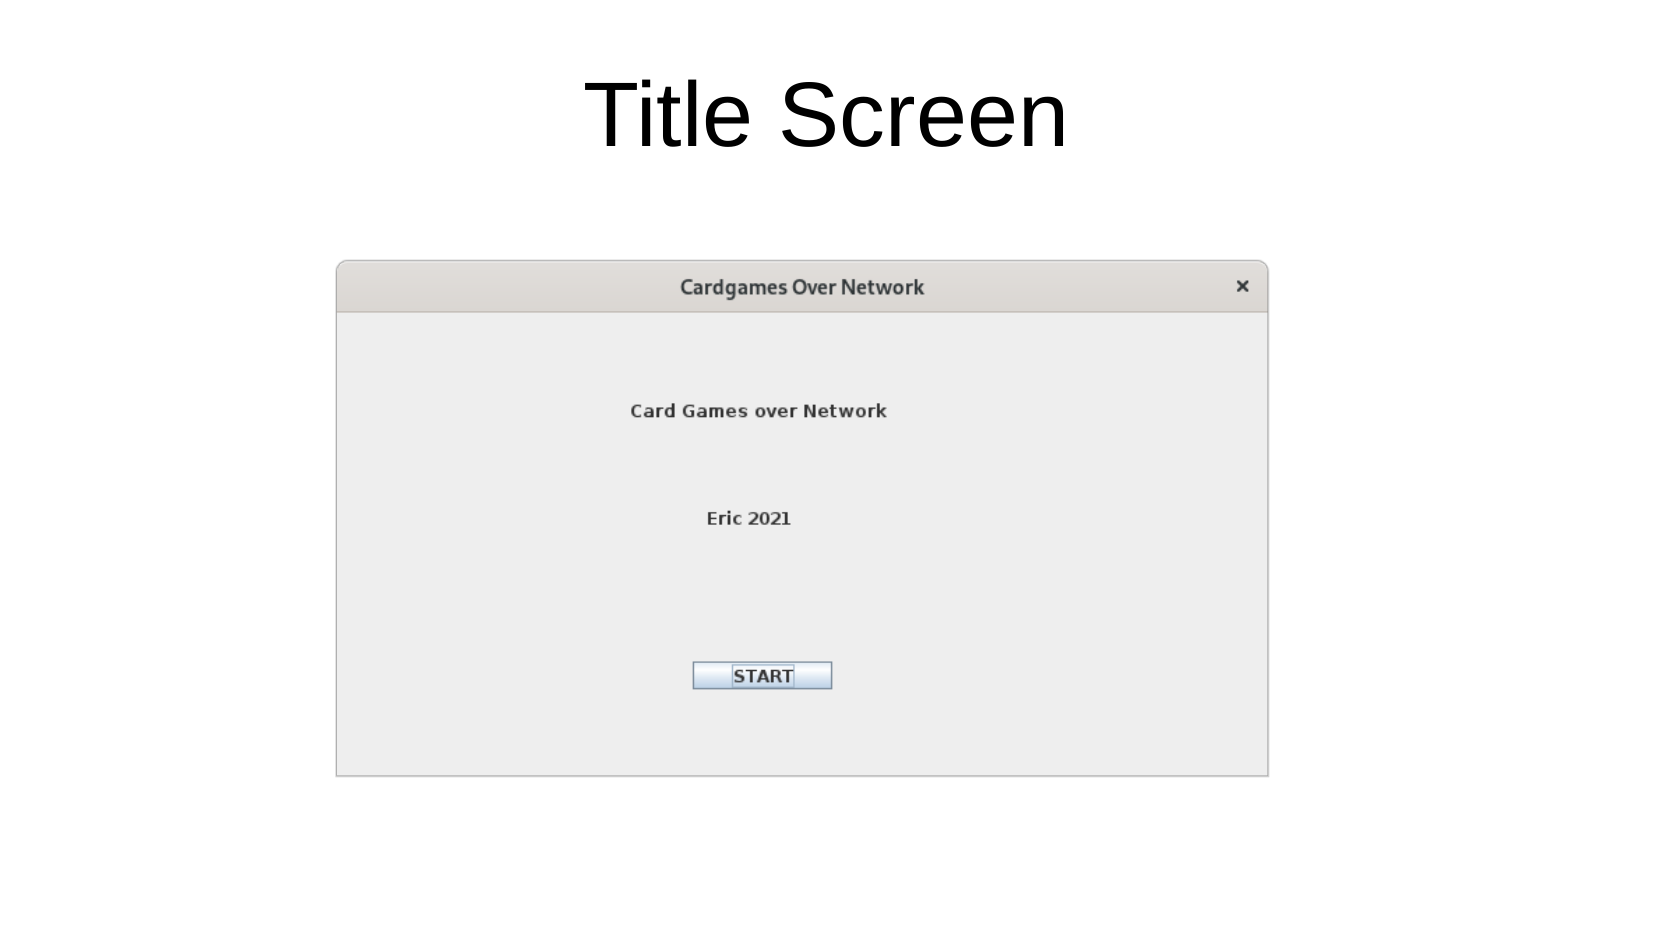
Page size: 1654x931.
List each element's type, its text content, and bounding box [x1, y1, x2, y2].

title Title Screen [82, 37, 1571, 193]
picture [323, 250, 1282, 790]
